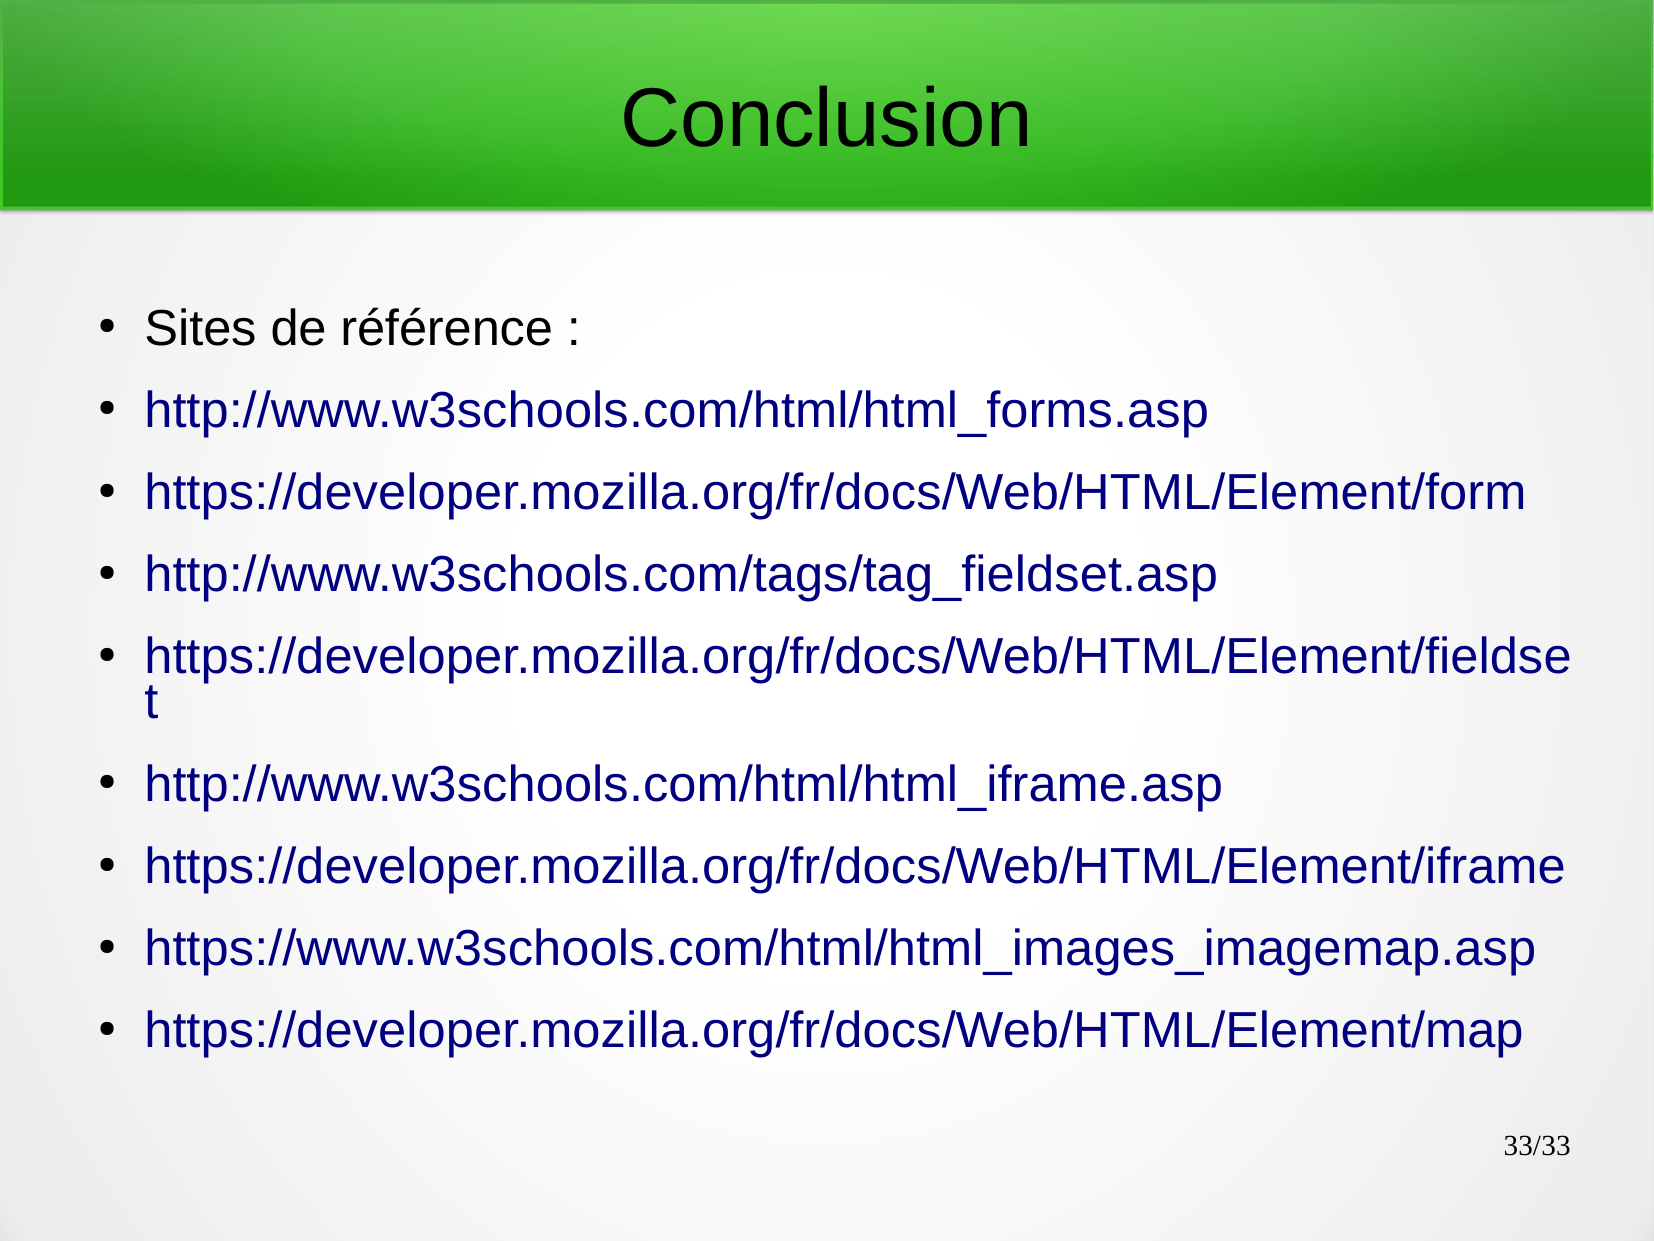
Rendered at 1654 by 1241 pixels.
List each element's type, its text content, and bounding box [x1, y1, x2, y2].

title Conclusion [82, 47, 1571, 189]
list Sites de référence : http://www.w3schools.com/html/html_forms.asp https://developer.mozilla.org/fr/docs/Web/HTML/Element/form http://www.w3schools.com/tags/tag_fieldset.asp https://developer.mozilla.org/fr/docs/Web/HTML/Element/fieldset http://www.w3schools.com/html/html_iframe.asp https://developer.mozilla.org/fr/docs/Web/HTML/Element/iframe https://www.w3schools.com/html/html_images_imagemap.asp https://developer.mozilla.org/fr/docs/Web/HTML/Element/map [82, 299, 1571, 1019]
